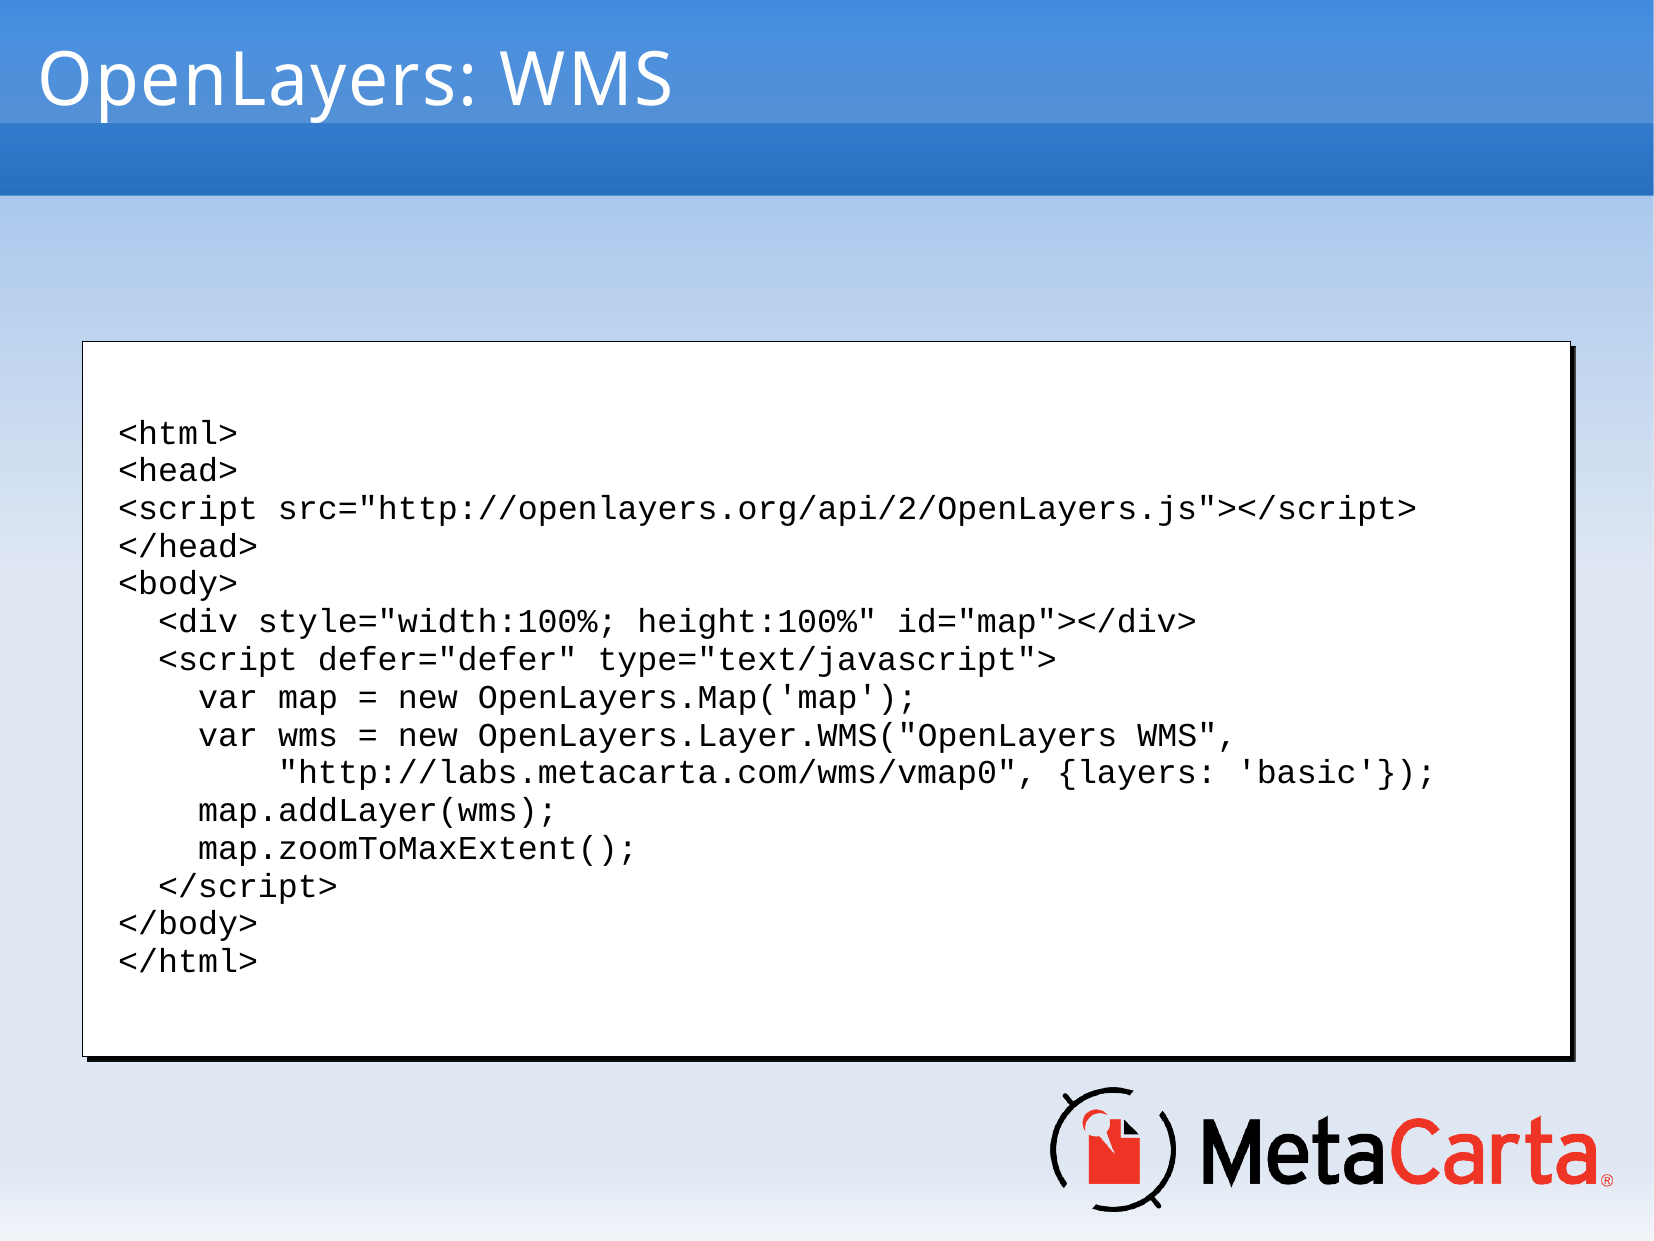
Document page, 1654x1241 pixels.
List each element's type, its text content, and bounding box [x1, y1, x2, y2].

title OpenLayers: WMS [37, 2, 1463, 151]
subtitle <html> <head> <script src="http://openlayers.org/api/2/OpenLayers.js"></script> </head> <body> <div style="width:100%; height:100%" id="map"></div> <script defer="defer" type="text/javascript"> var map = new OpenLayers.Map('map'); var wms = new OpenLayers.Layer.WMS("OpenLayers WMS", "http://labs.metacarta.com/wms/vmap0", {layers: 'basic'}); map.addLayer(wms); map.zoomToMaxExtent(); </script> </body> </html> [82, 341, 1571, 1057]
picture [0, 0, 1654, 1241]
